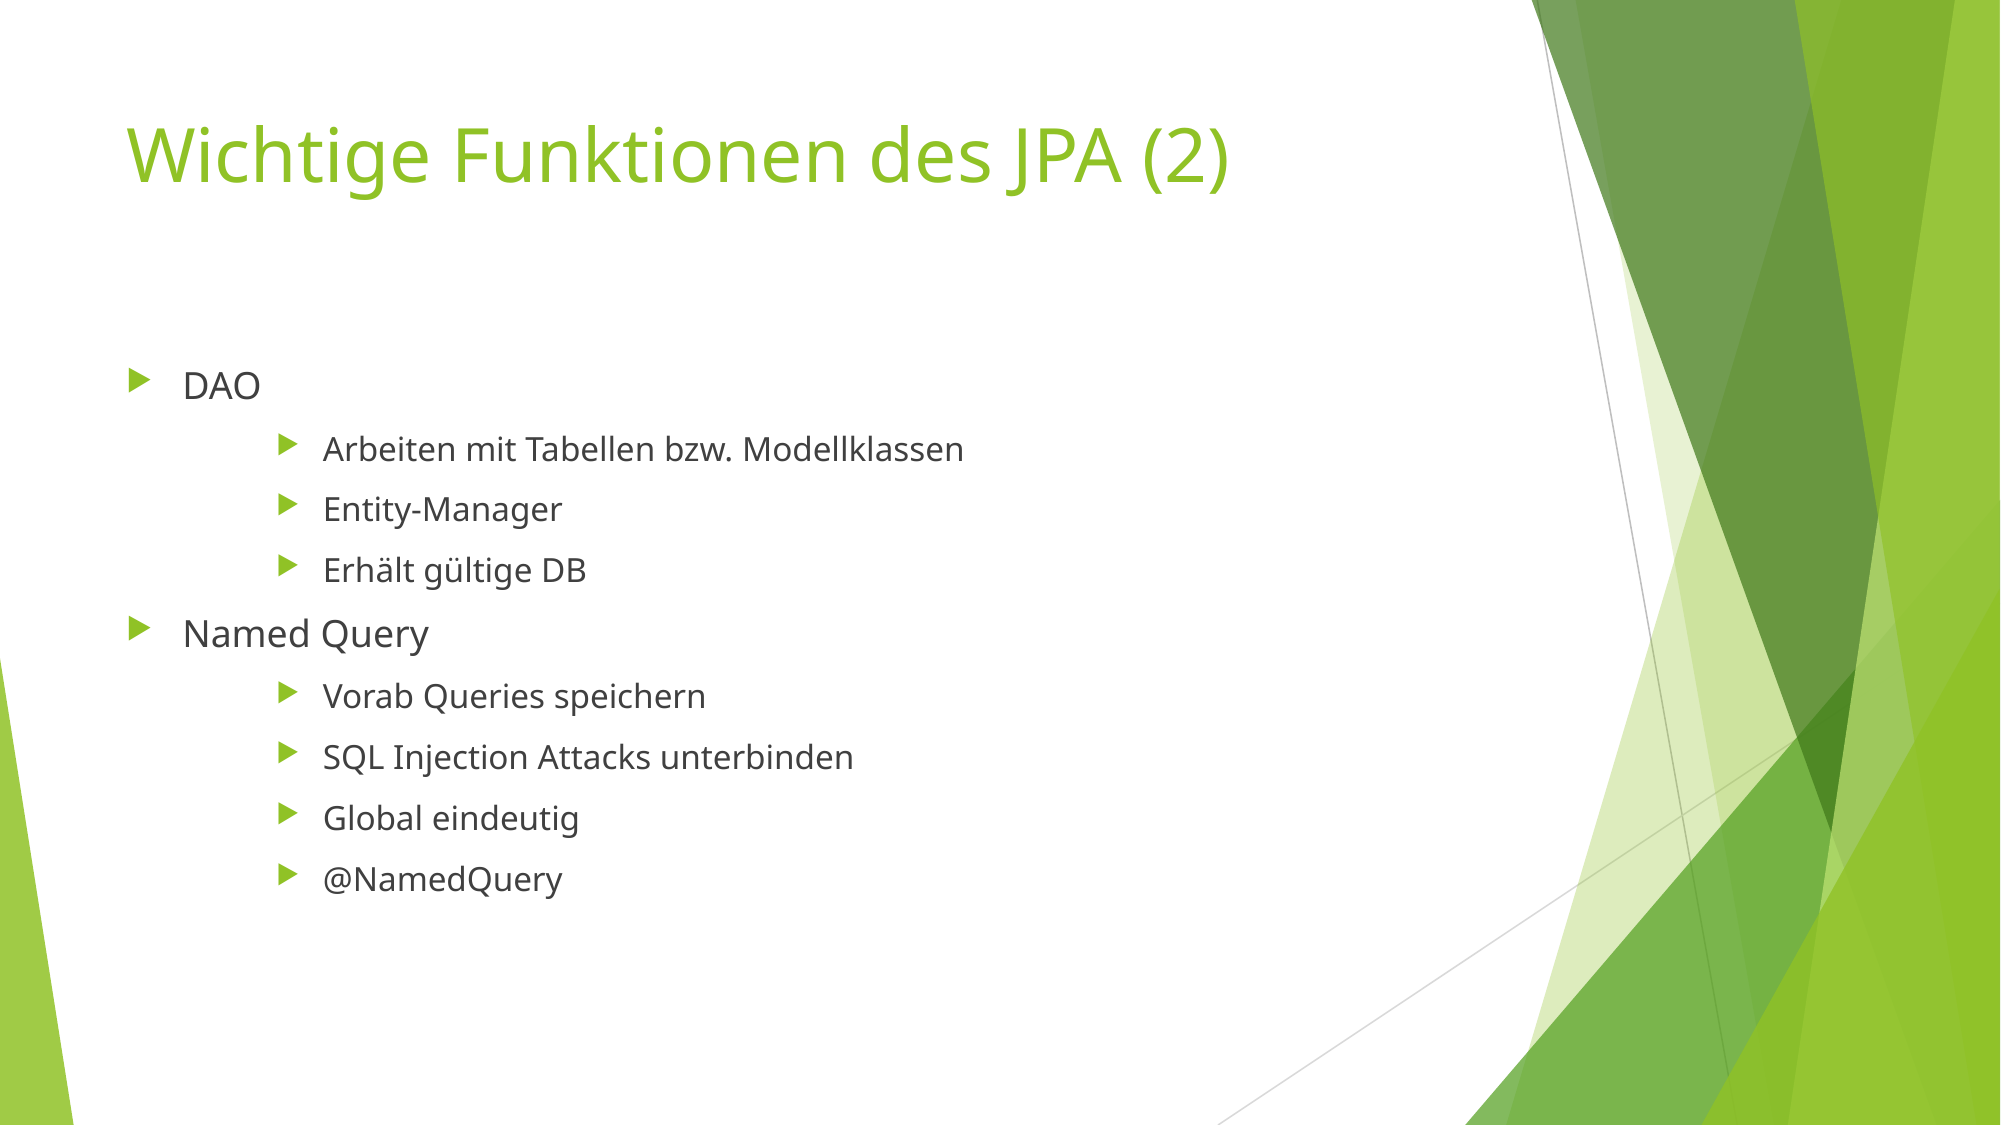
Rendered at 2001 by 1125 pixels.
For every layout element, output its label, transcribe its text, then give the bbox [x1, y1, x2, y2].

title Wichtige Funktionen des JPA (2) [111, 99, 1522, 317]
list DAO Arbeiten mit Tabellen bzw. Modellklassen Entity-Manager Erhält gültige DB Named Query Vorab Queries speichern SQL Injection Attacks unterbinden Global eindeutig @NamedQuery [111, 354, 1522, 992]
